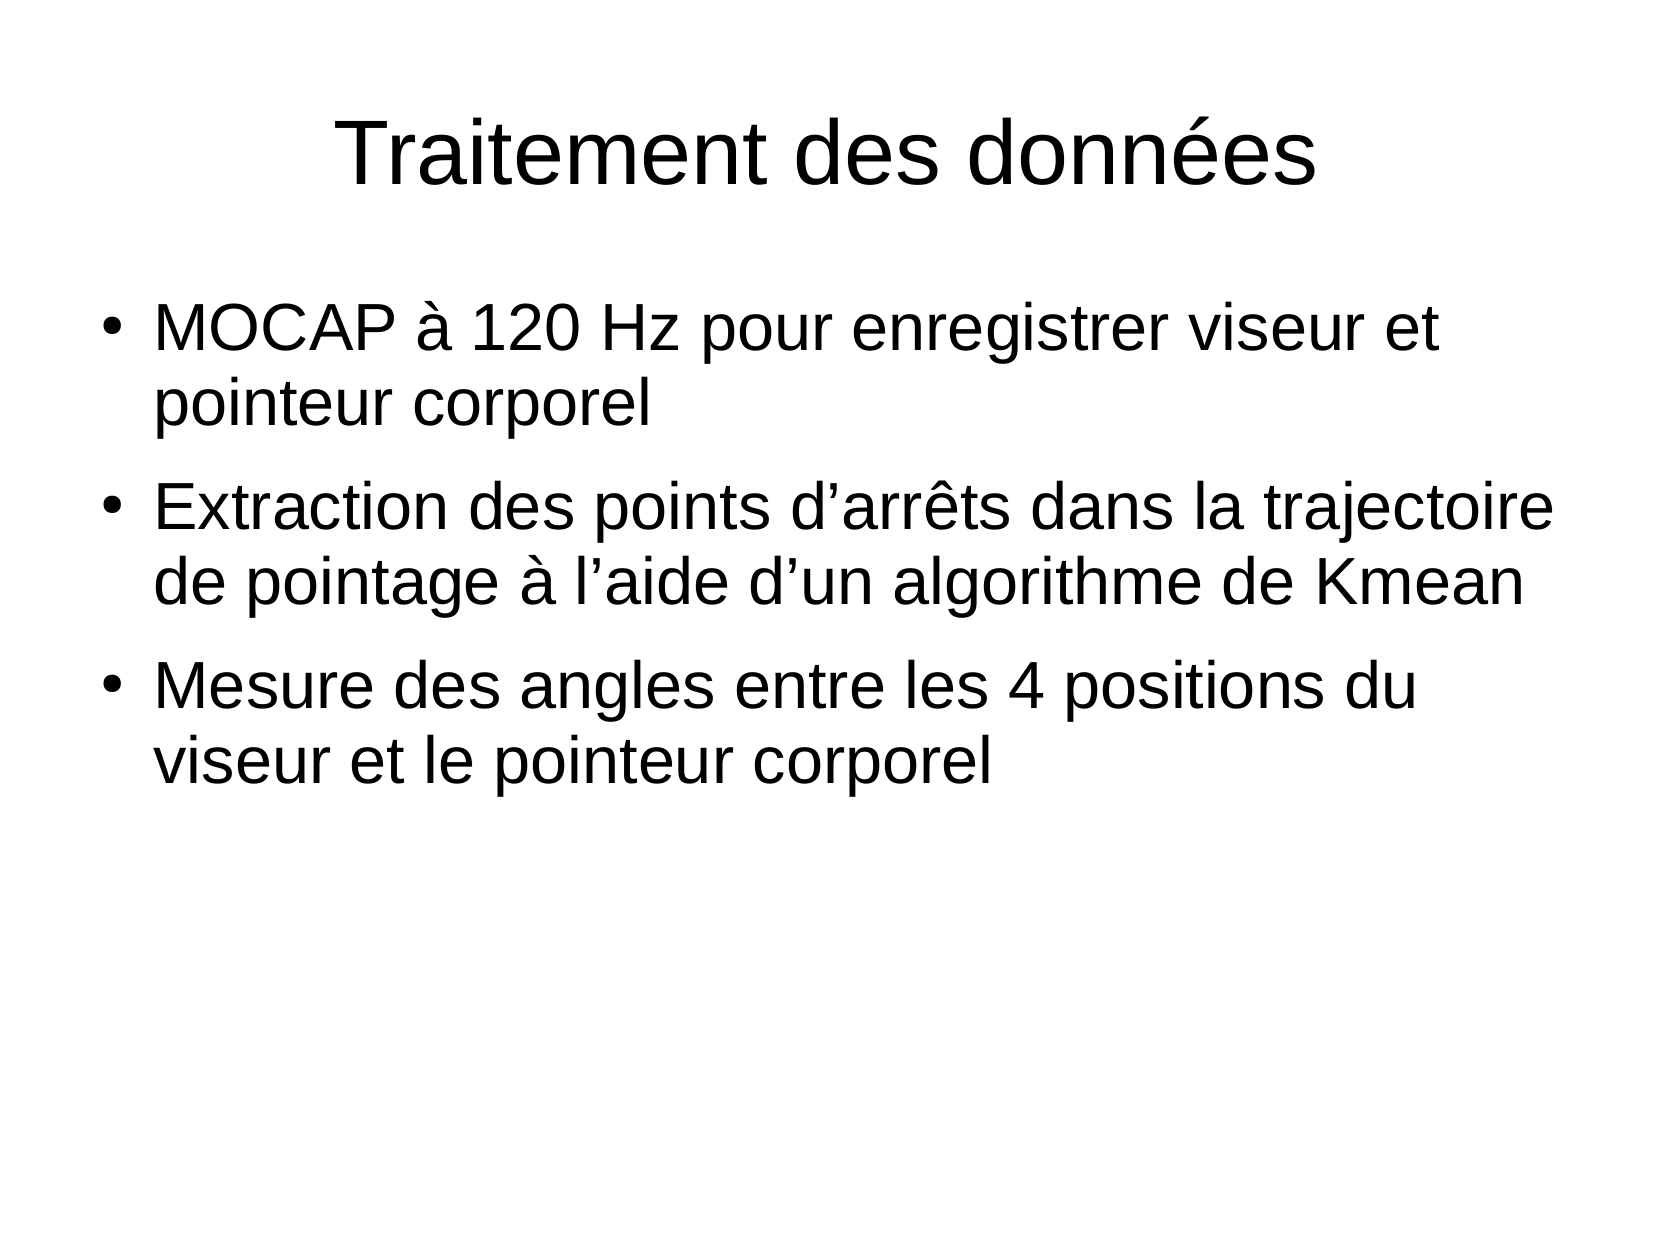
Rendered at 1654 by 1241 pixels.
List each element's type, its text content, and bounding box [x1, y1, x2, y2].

list MOCAP à 120 Hz pour enregistrer viseur et pointeur corporel Extraction des points d’arrêts dans la trajectoire de pointage à l’aide d’un algorithme de Kmean Mesure des angles entre les 4 positions du viseur et le pointeur corporel [82, 290, 1571, 1010]
title Traitement des données [82, 49, 1571, 257]
